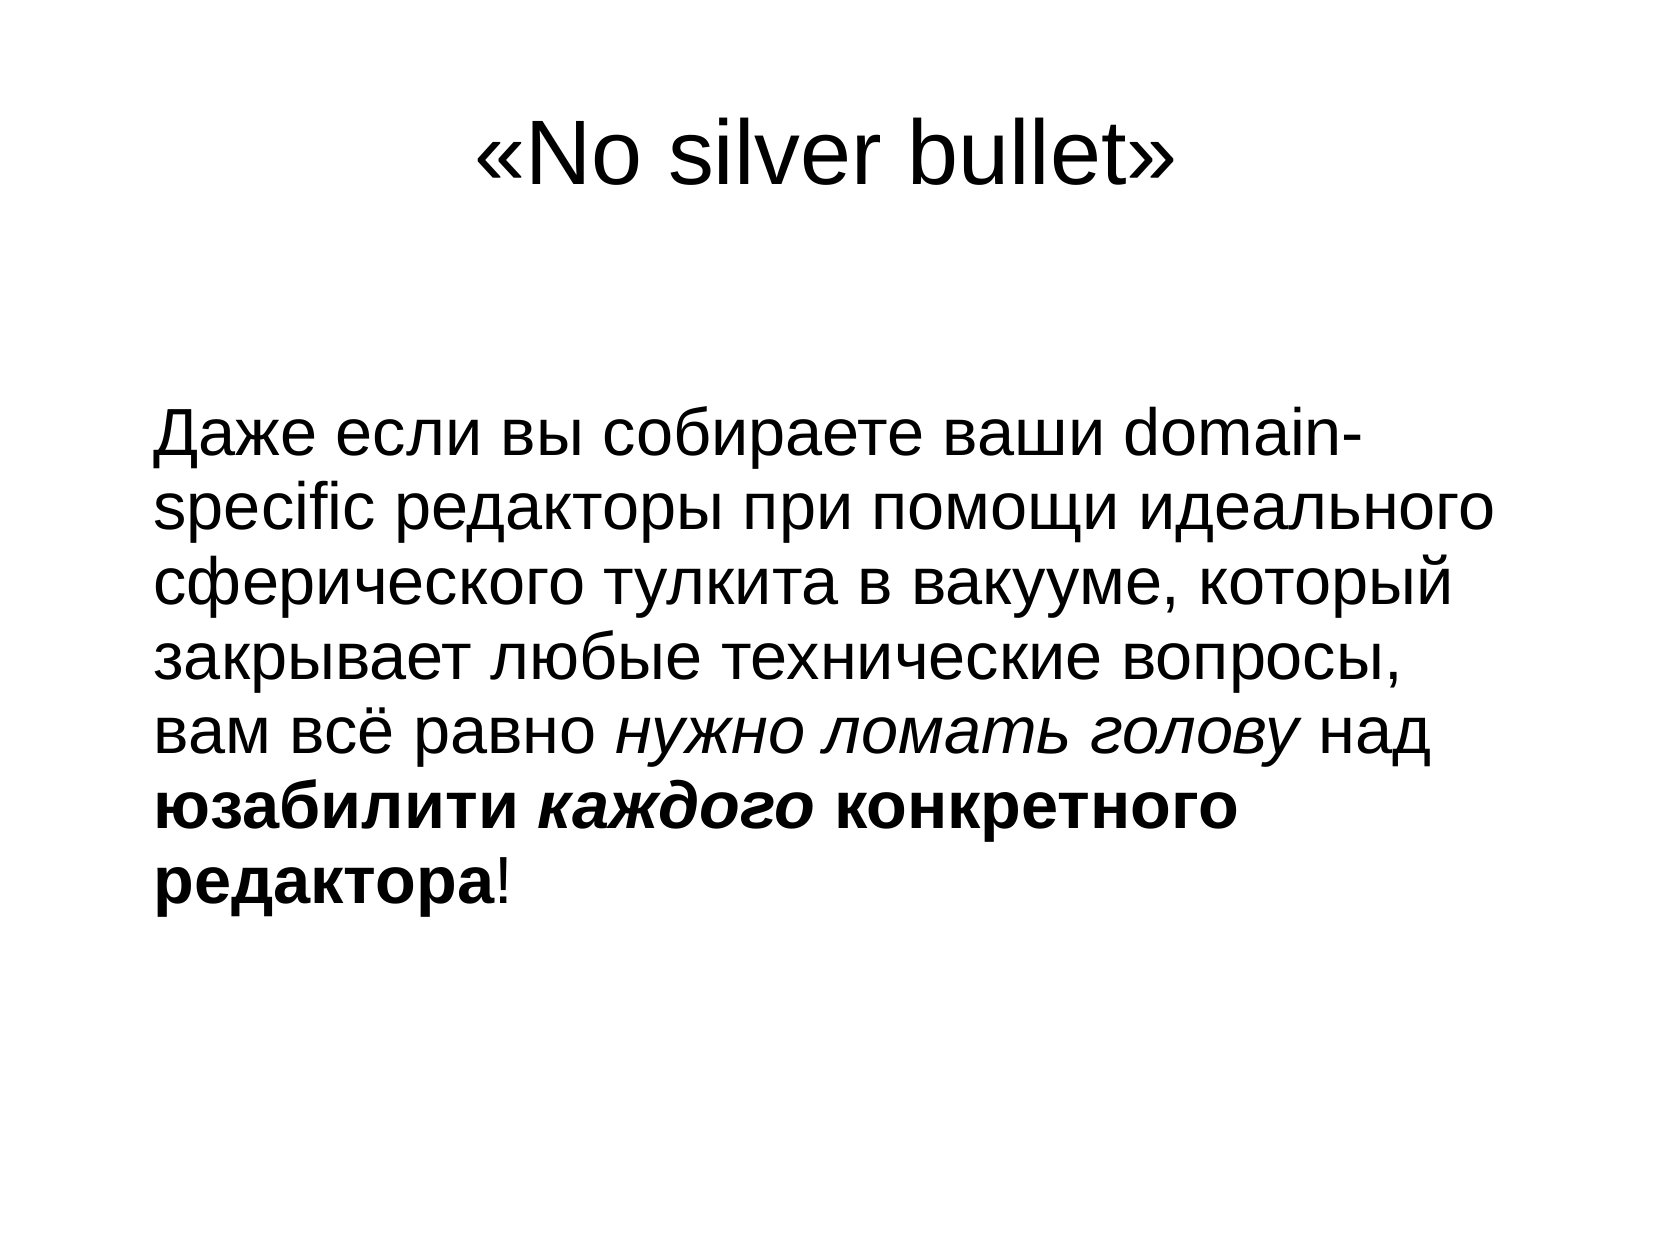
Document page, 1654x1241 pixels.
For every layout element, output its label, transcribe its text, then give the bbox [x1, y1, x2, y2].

list Даже если вы собираете ваши domain-specific редакторы при помощи идеального сферического тулкита в вакууме, который закрывает любые технические вопросы, вам всё равно нужно ломать голову над юзабилити каждого конкретного редактора! [82, 290, 1571, 1109]
title «No silver bullet» [82, 49, 1571, 257]
